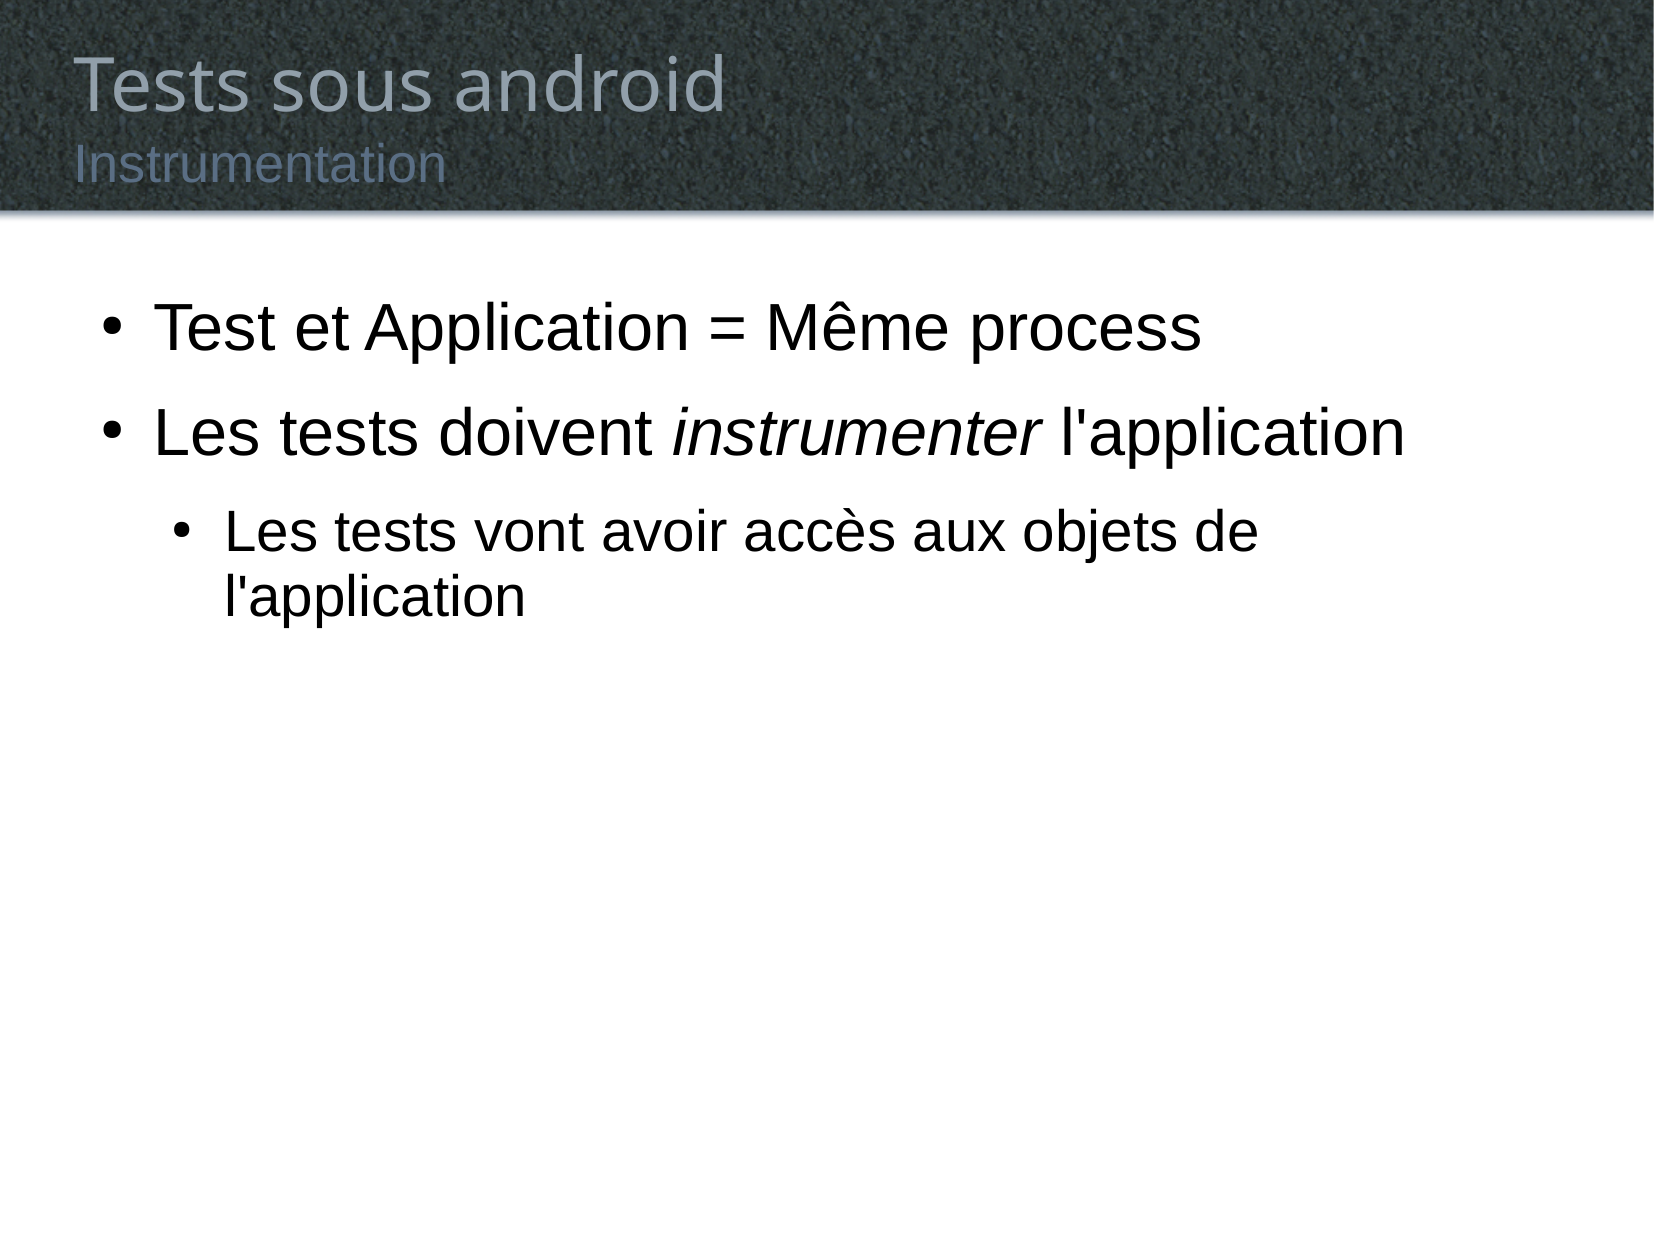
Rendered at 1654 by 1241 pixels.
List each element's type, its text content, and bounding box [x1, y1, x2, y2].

text_box Tests sous android Instrumentation [59, 23, 1554, 205]
picture [0, 0, 1654, 1241]
list Test et Application = Même process Les tests doivent instrumenter l'application Les tests vont avoir accès aux objets de l'application [82, 290, 1571, 1094]
